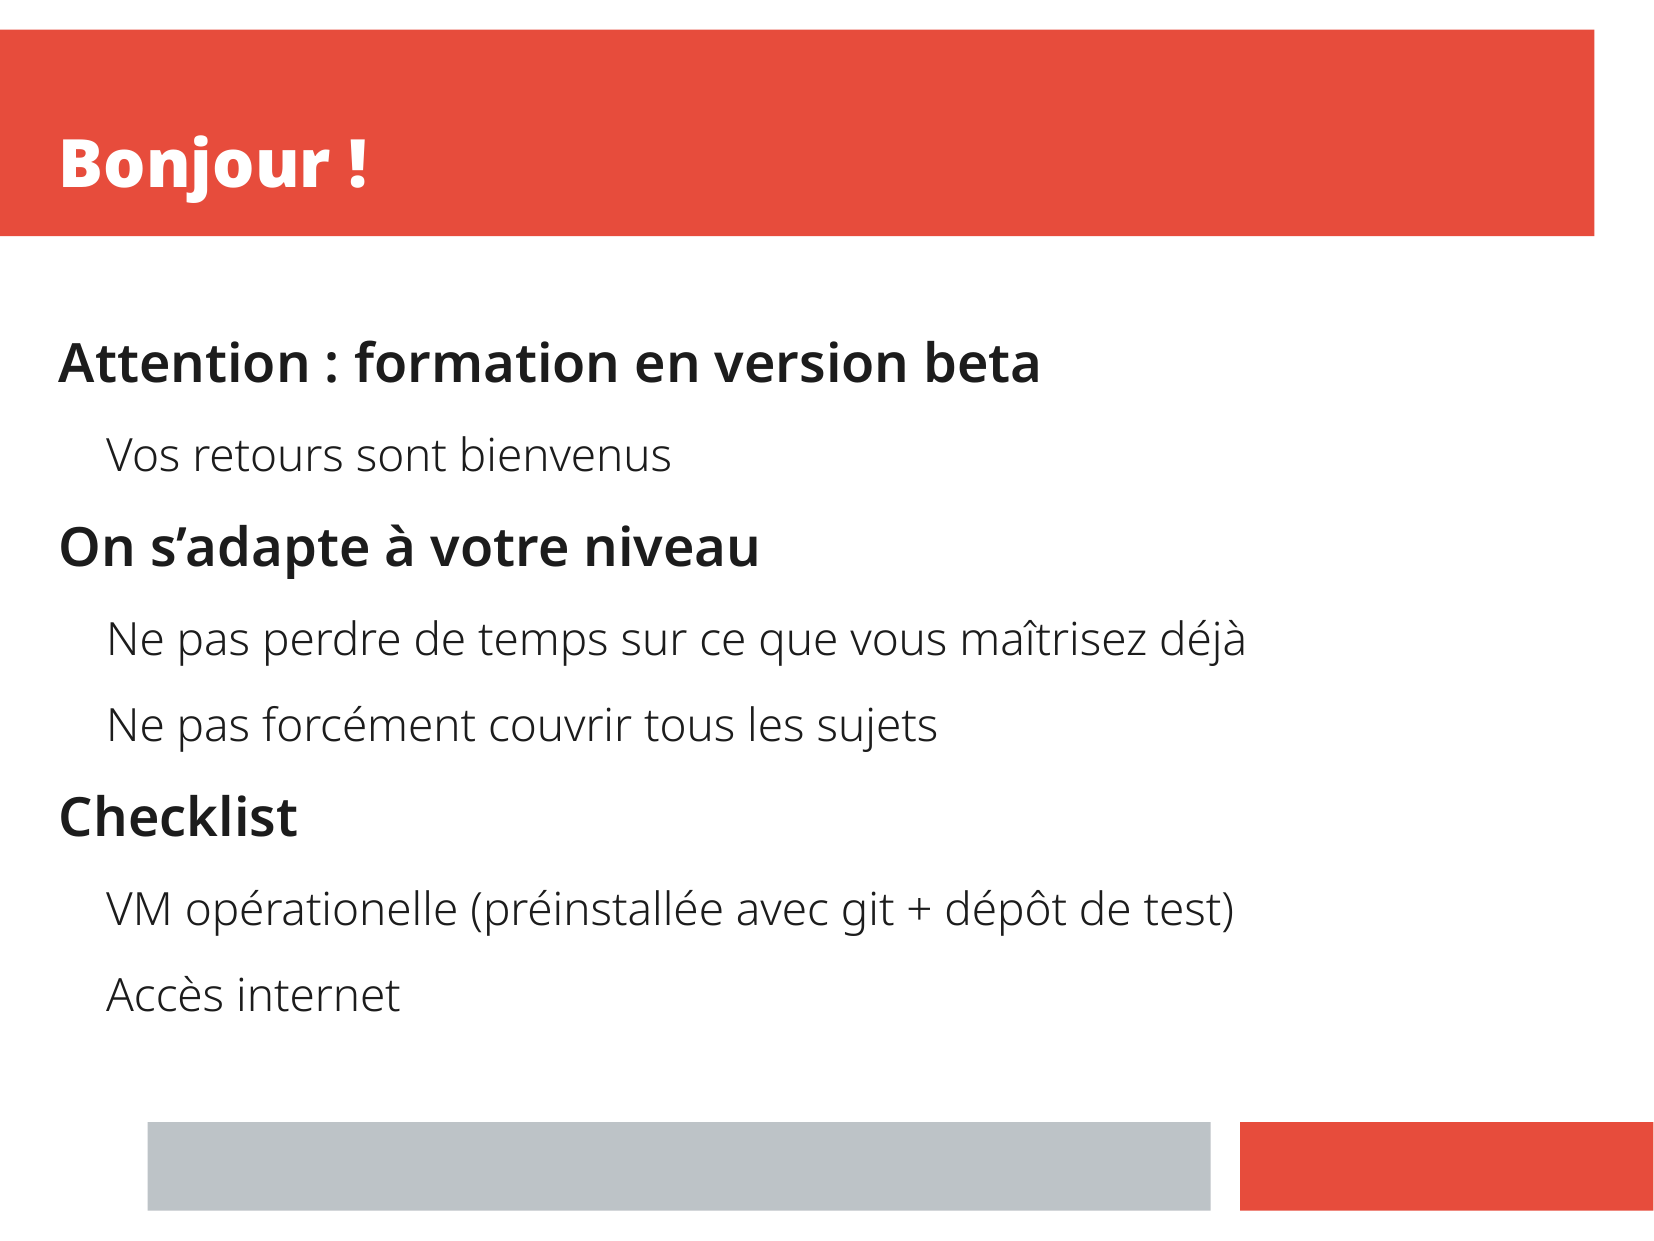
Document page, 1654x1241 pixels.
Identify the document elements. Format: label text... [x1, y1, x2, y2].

list Attention : formation en version beta Vos retours sont bienvenus On s’adapte à votre niveau Ne pas perdre de temps sur ce que vous maîtrisez déjà Ne pas forcément couvrir tous les sujets Checklist VM opérationelle (préinstallée avec git + dépôt de test) Accès internet [59, 324, 1565, 1093]
title Bonjour ! [59, 59, 1595, 207]
